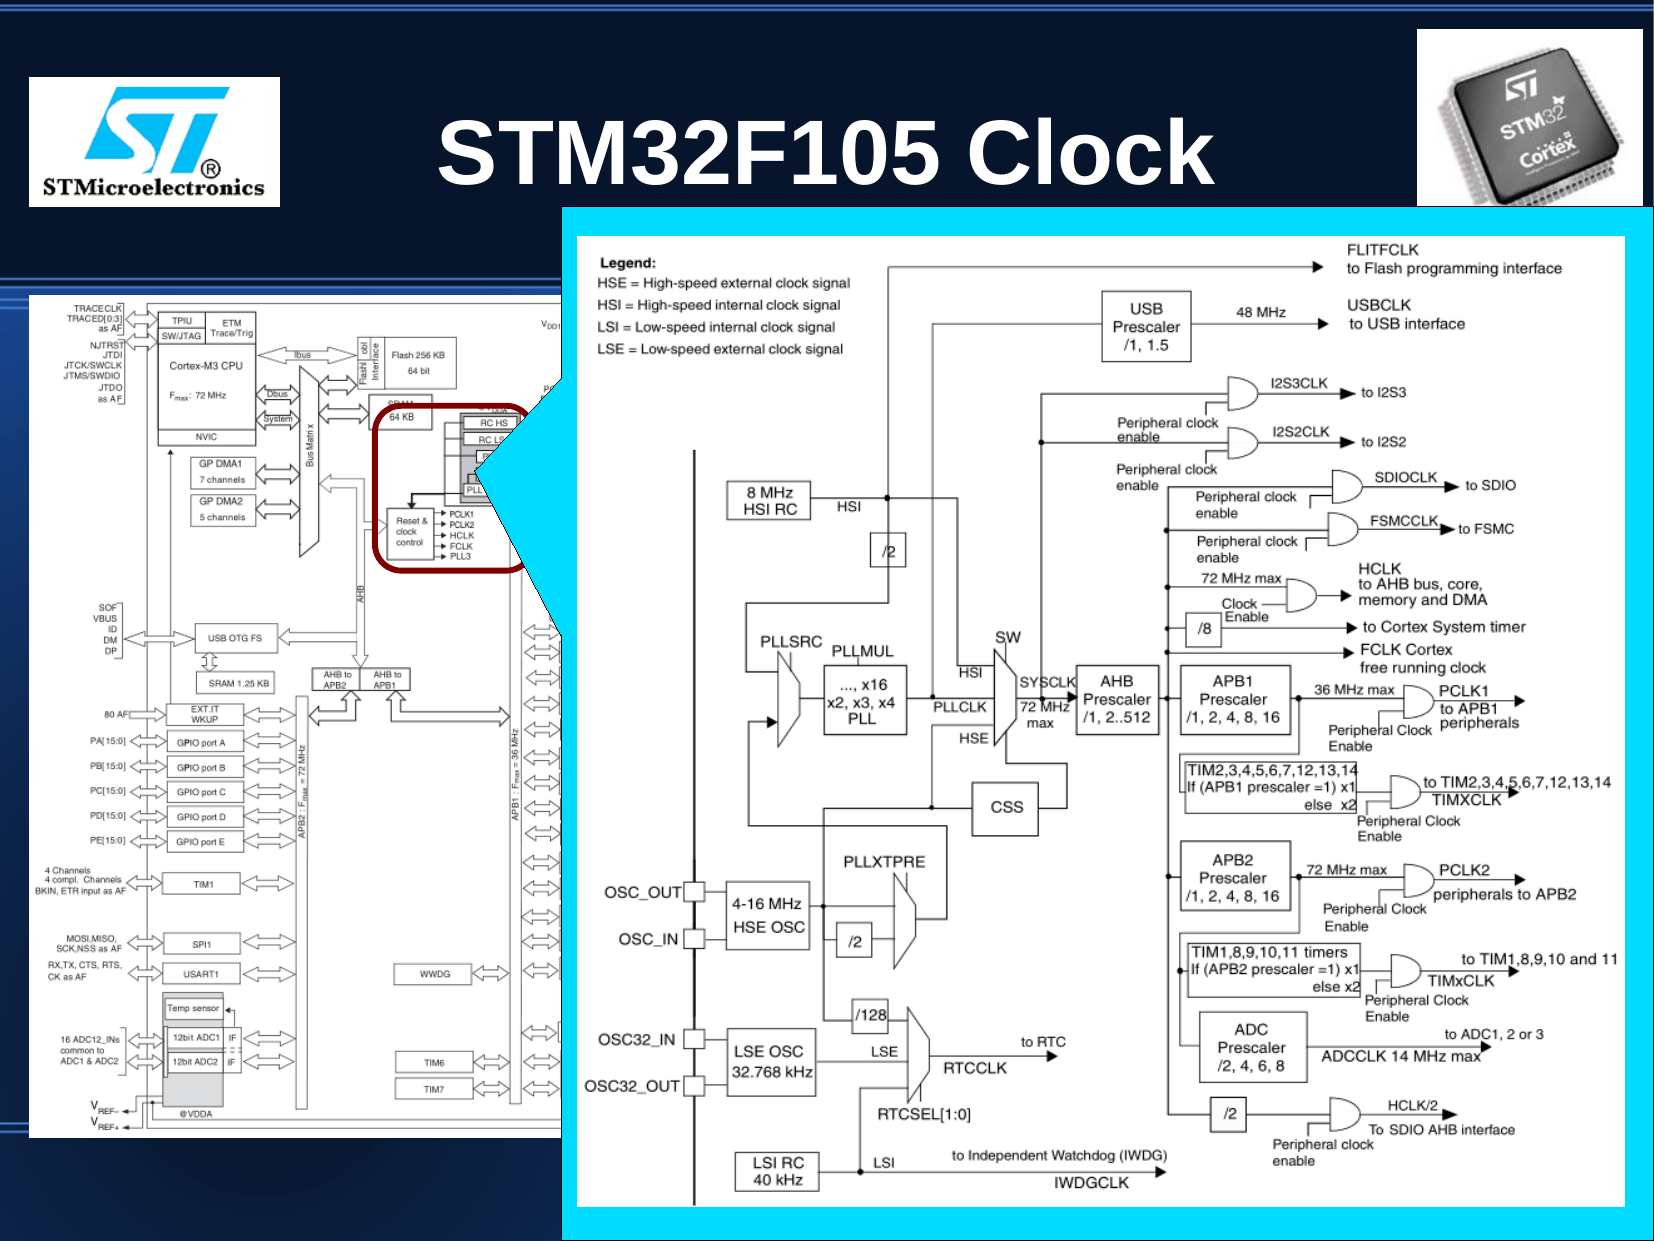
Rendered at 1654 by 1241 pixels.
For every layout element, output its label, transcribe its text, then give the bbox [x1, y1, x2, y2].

picture [577, 236, 1625, 1207]
text_box [474, 206, 1654, 1241]
picture [378, 409, 524, 567]
title STM32F105 Clock [82, 49, 1417, 257]
picture [0, 0, 1654, 1241]
